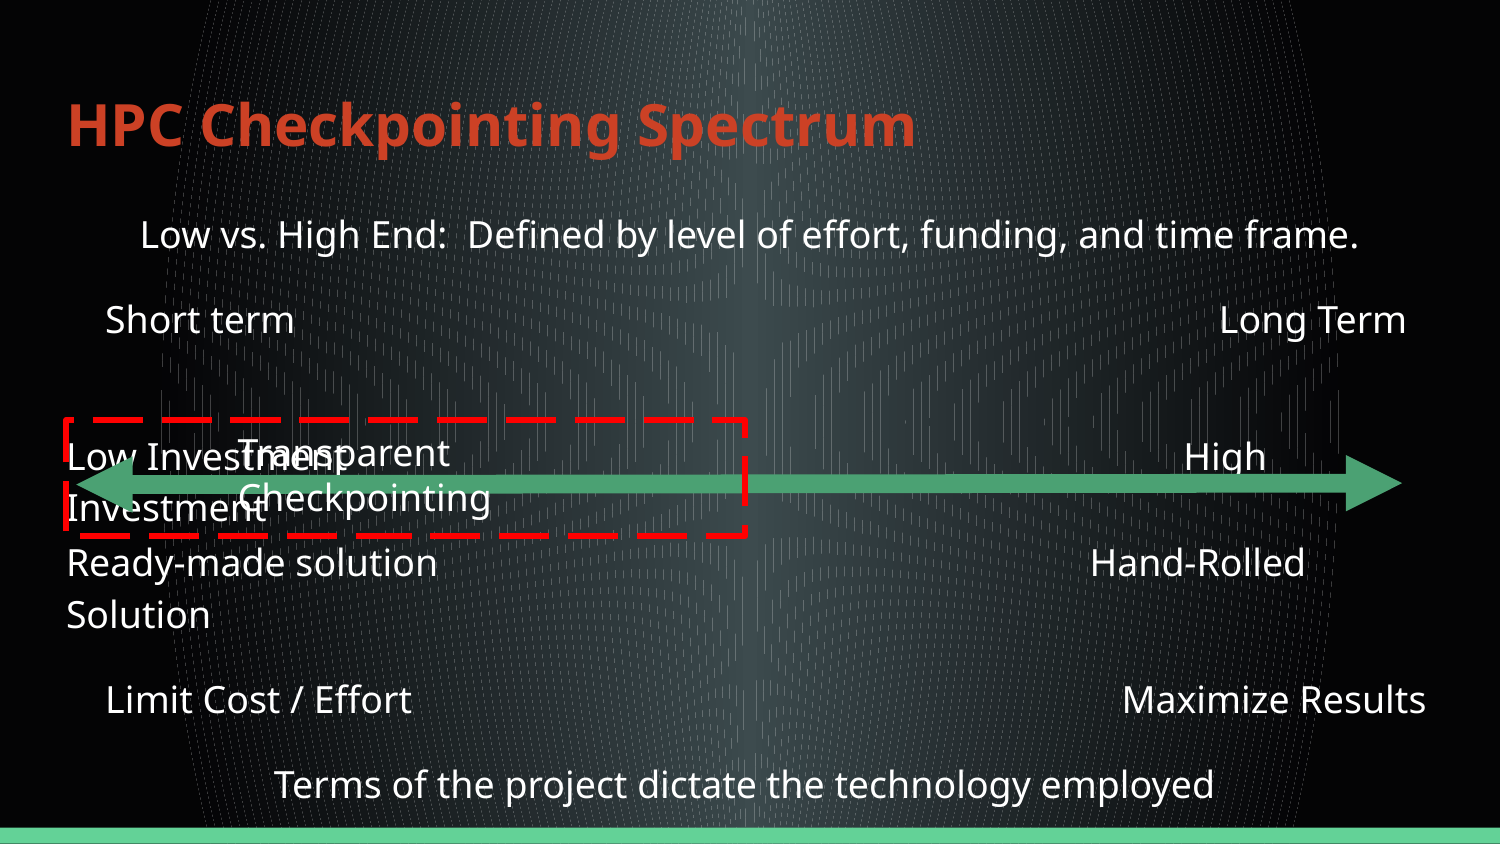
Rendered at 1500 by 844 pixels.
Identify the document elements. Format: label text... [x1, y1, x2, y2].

title HPC Checkpointing Spectrum [51, 72, 1449, 167]
list Ready-made solution Hand-Rolled Solution Limit Cost / Effort Maximize Results Terms of the project dictate the technology employed [51, 517, 1449, 793]
list Low vs. High End: Defined by level of effort, funding, and time frame. Short term Long Term Low Investment High Investment [51, 189, 1449, 472]
text_box Transparent Checkpointing [222, 414, 712, 523]
